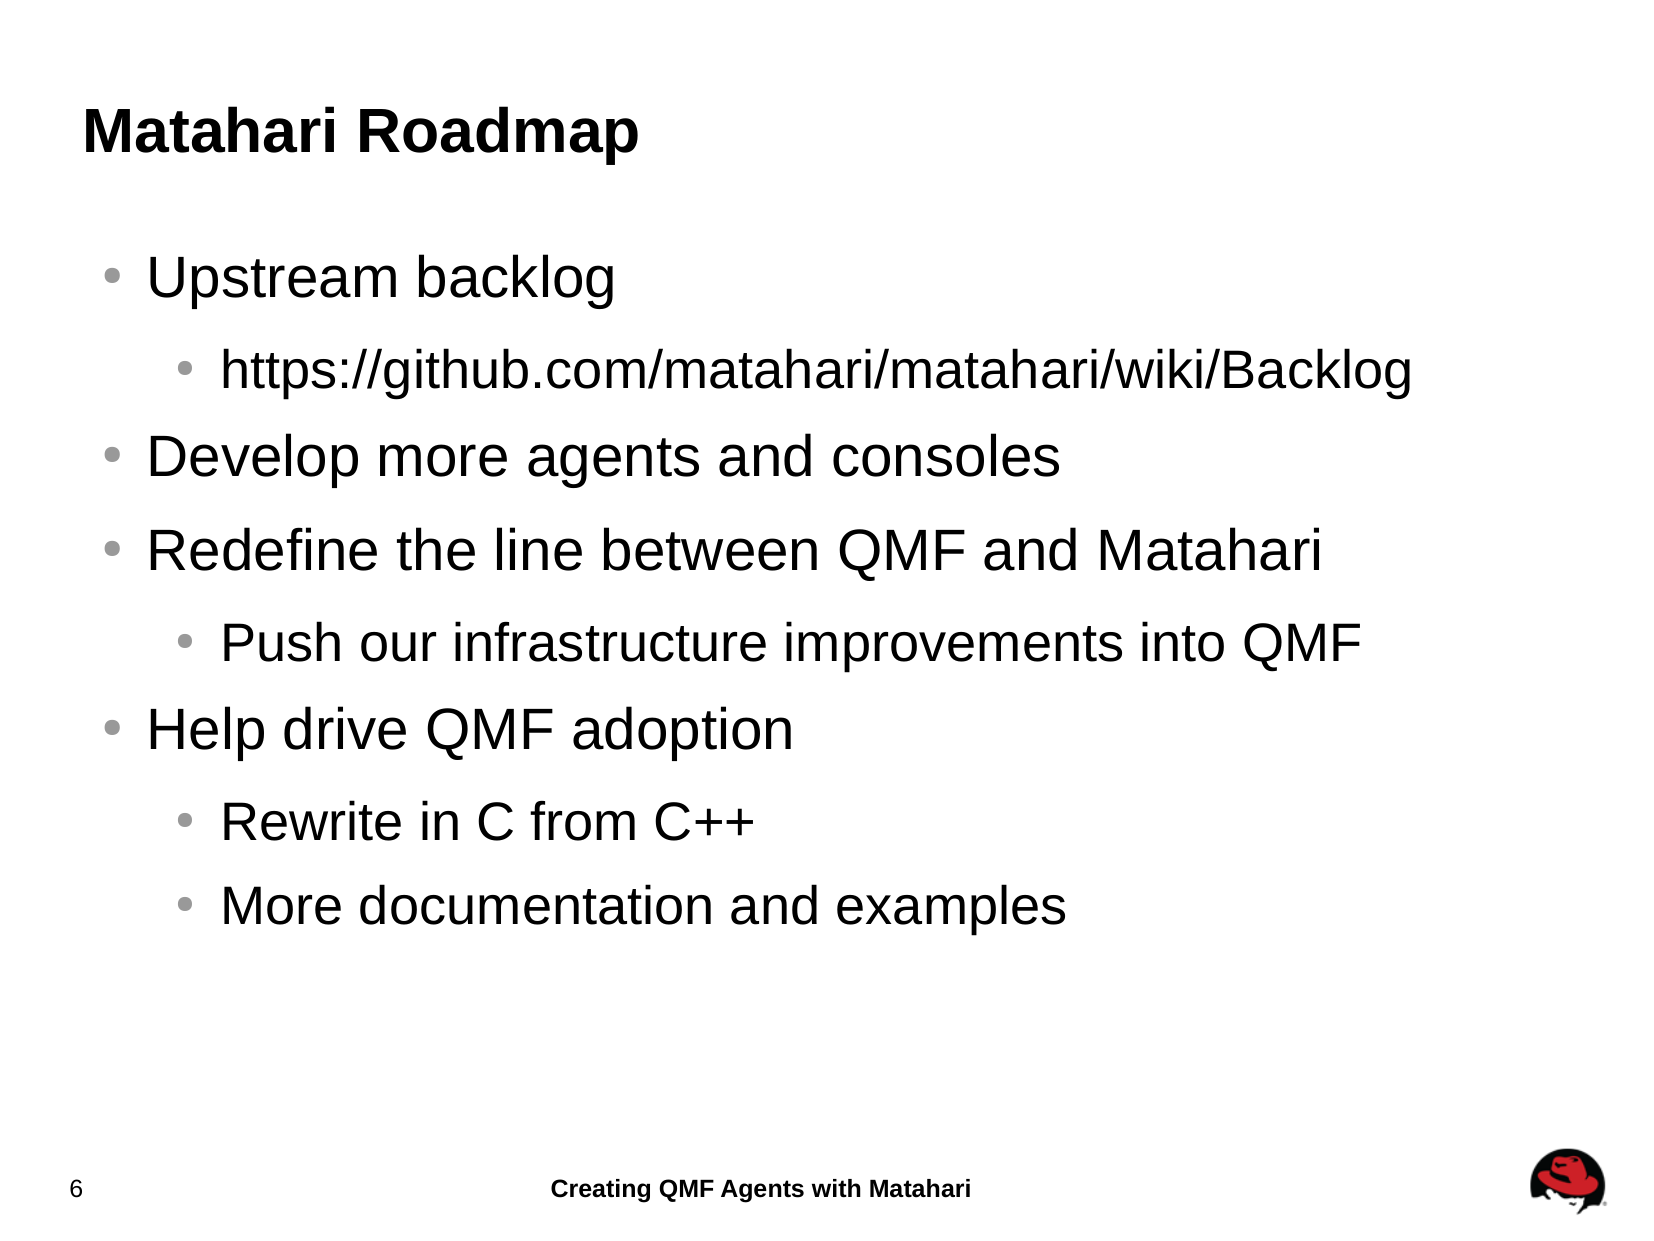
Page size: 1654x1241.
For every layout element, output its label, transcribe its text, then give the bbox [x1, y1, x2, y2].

picture [1529, 1146, 1613, 1224]
list Upstream backlog https://github.com/matahari/matahari/wiki/Backlog Develop more agents and consoles Redefine the line between QMF and Matahari Push our infrastructure improvements into QMF Help drive QMF adoption Rewrite in C from C++ More documentation and examples [86, 244, 1576, 1039]
title Matahari Roadmap [82, 37, 1571, 226]
